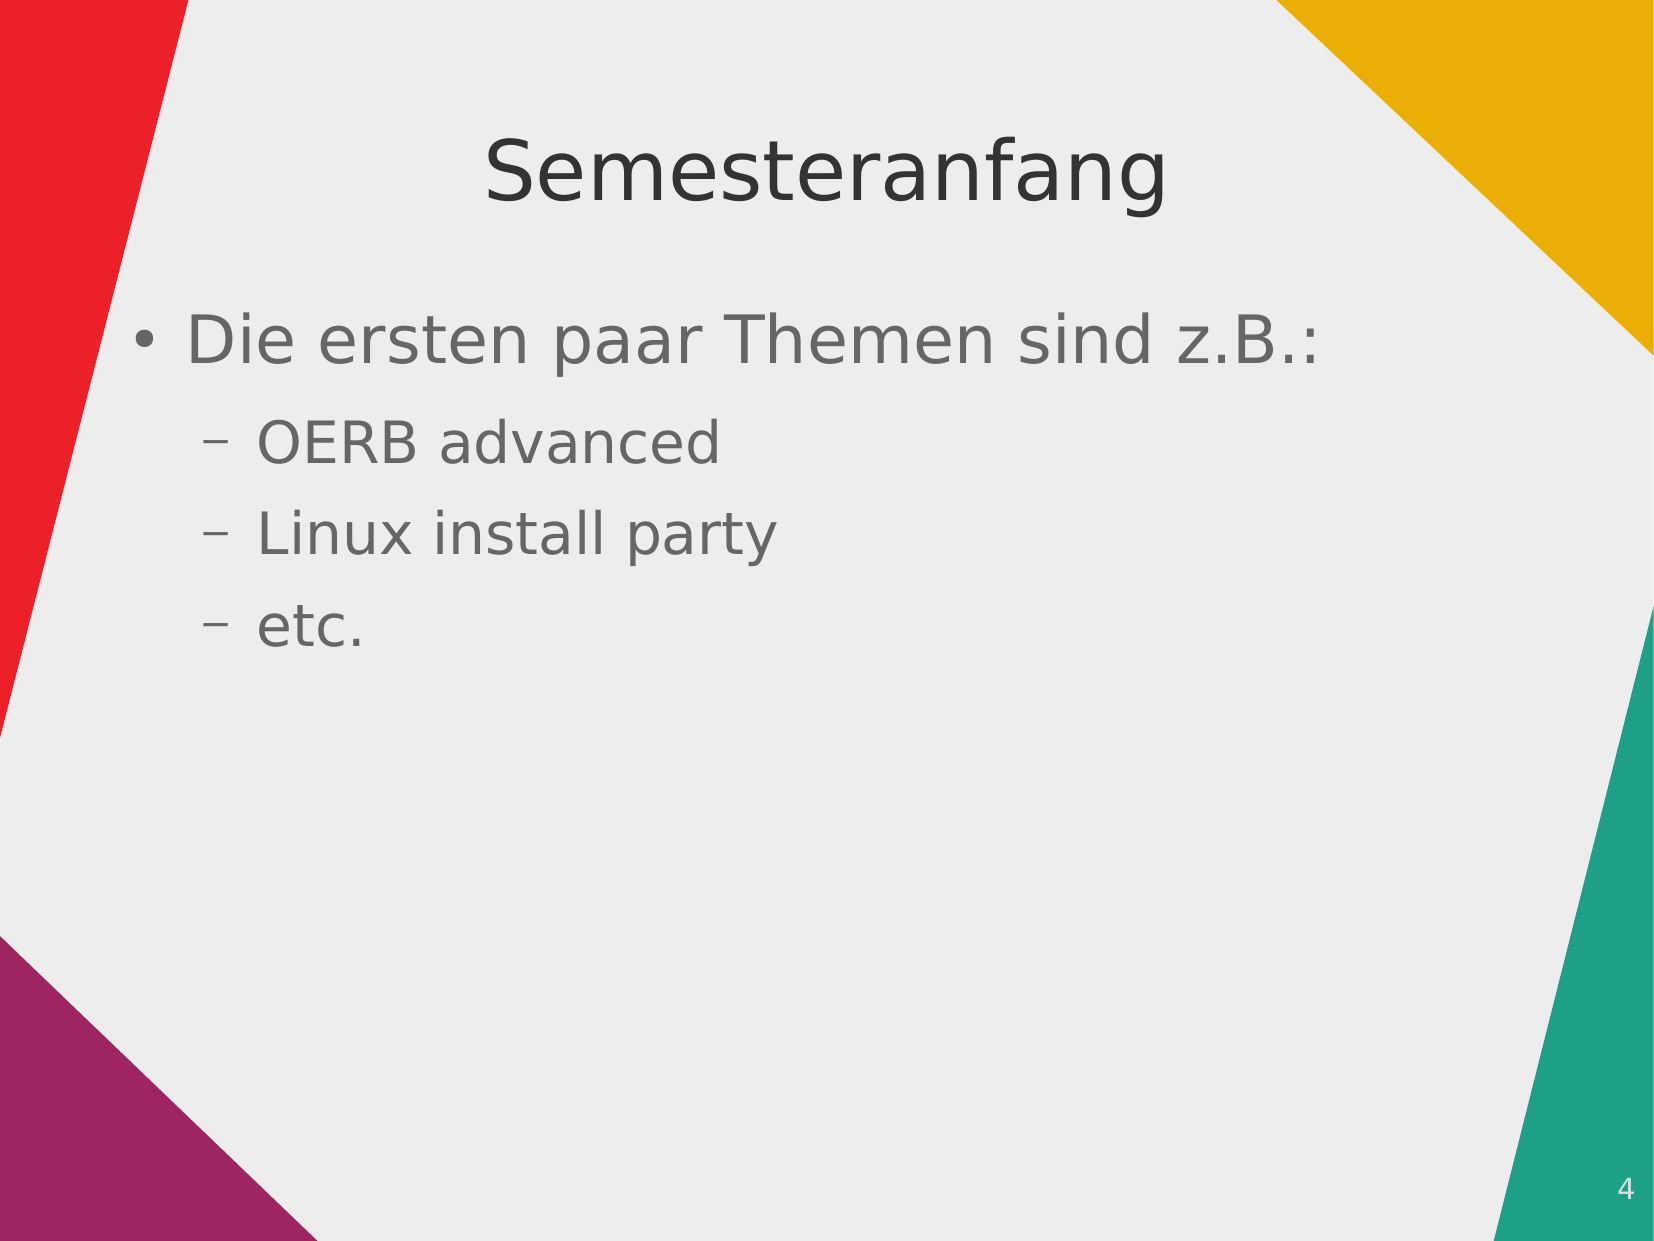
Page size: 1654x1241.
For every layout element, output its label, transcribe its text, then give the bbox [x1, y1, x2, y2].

title Semesteranfang [114, 73, 1539, 271]
list Die ersten paar Themen sind z.B.: OERB advanced Linux install party etc. [114, 302, 1539, 1033]
